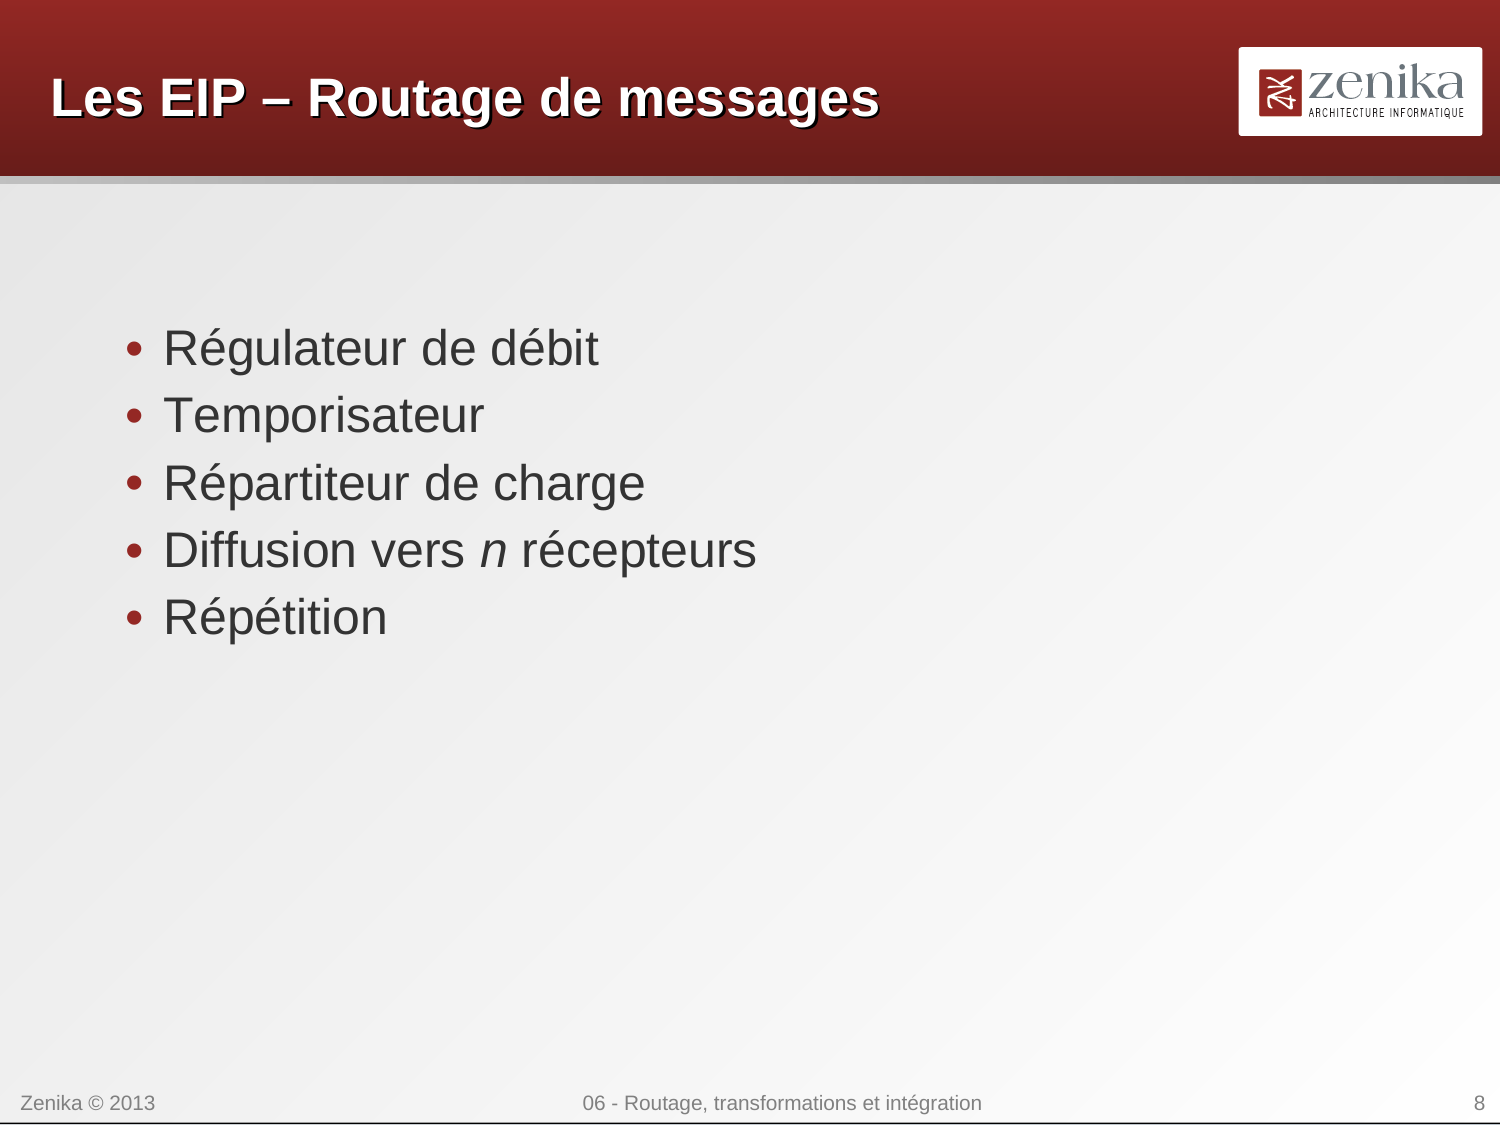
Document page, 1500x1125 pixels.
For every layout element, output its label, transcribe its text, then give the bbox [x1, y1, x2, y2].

list Régulateur de débit Temporisateur Répartiteur de charge Diffusion vers n récepteurs Répétition [50, 250, 1477, 1064]
title Les EIP – Routage de messages [50, 22, 1206, 172]
picture [1257, 58, 1464, 125]
